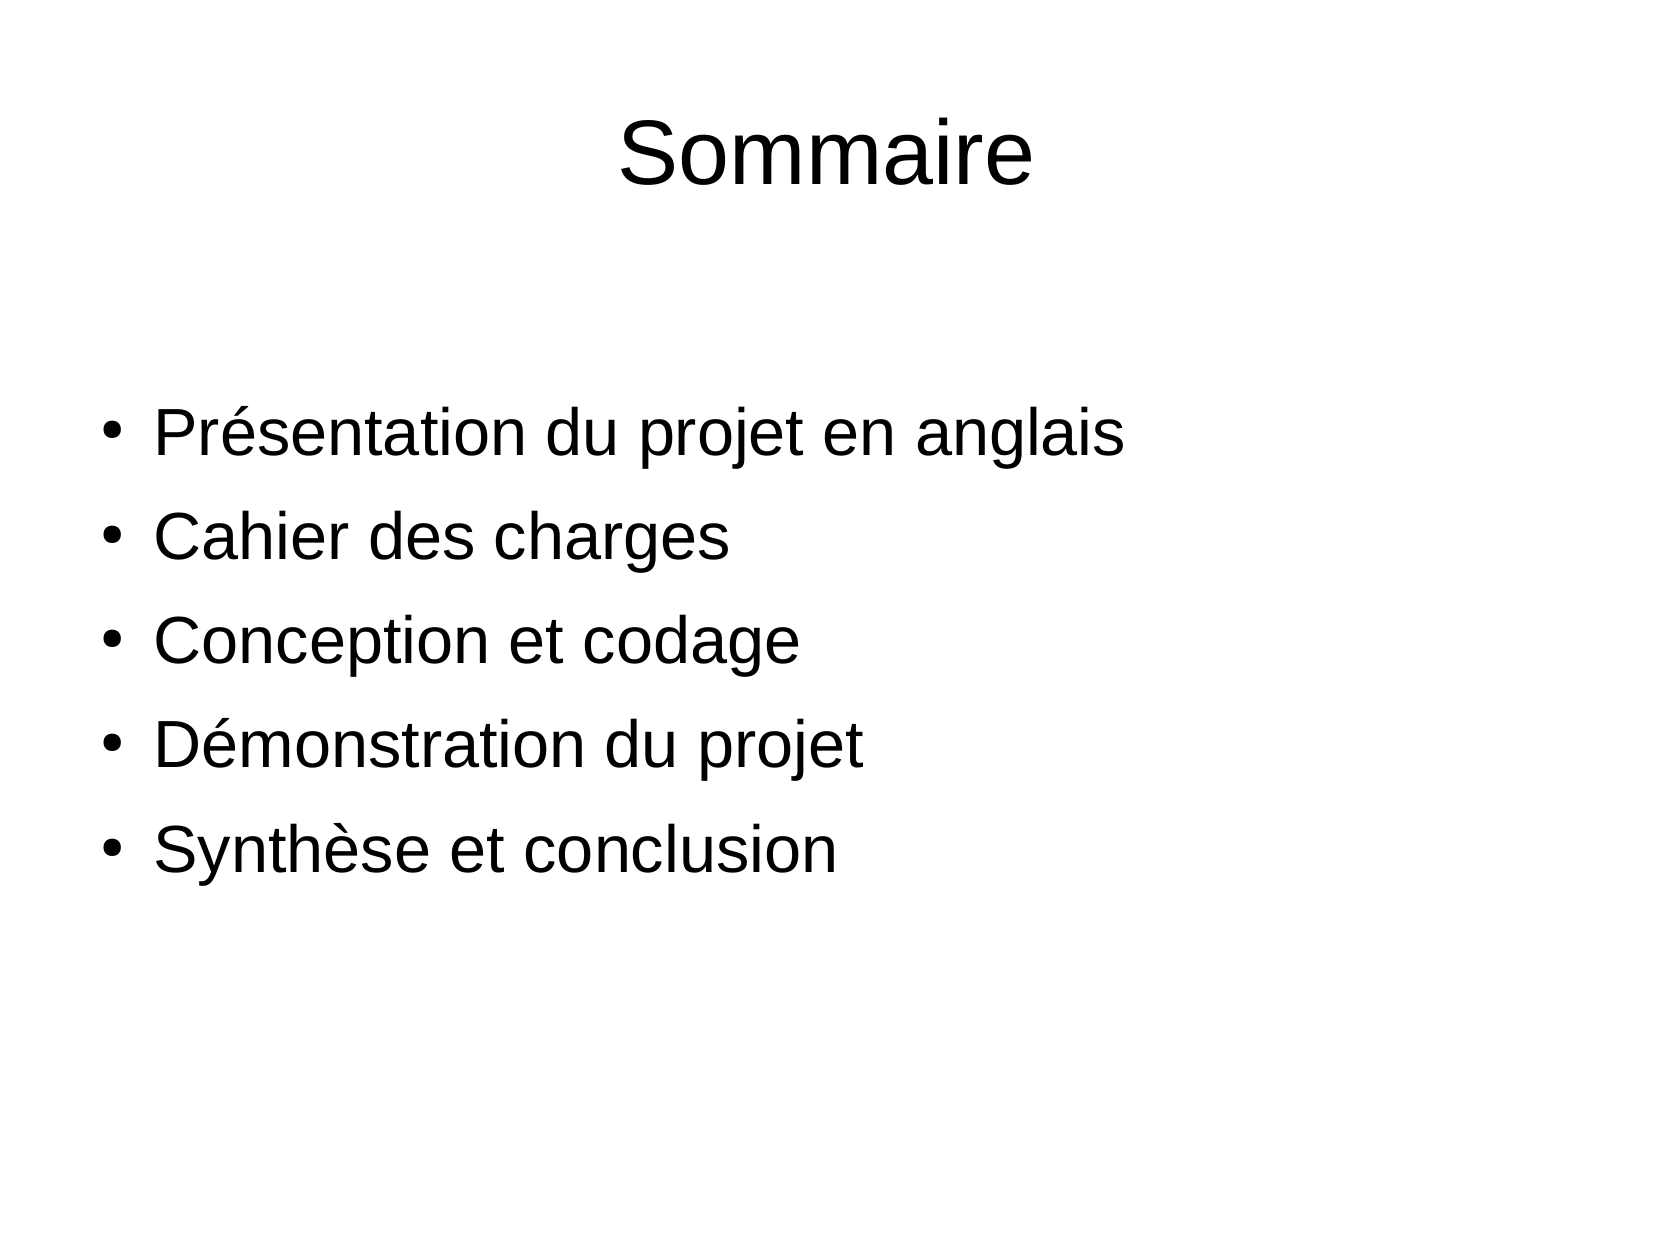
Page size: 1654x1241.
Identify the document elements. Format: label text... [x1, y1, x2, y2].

list Présentation du projet en anglais Cahier des charges Conception et codage Démonstration du projet Synthèse et conclusion [82, 290, 1571, 1010]
title Sommaire [82, 49, 1571, 257]
